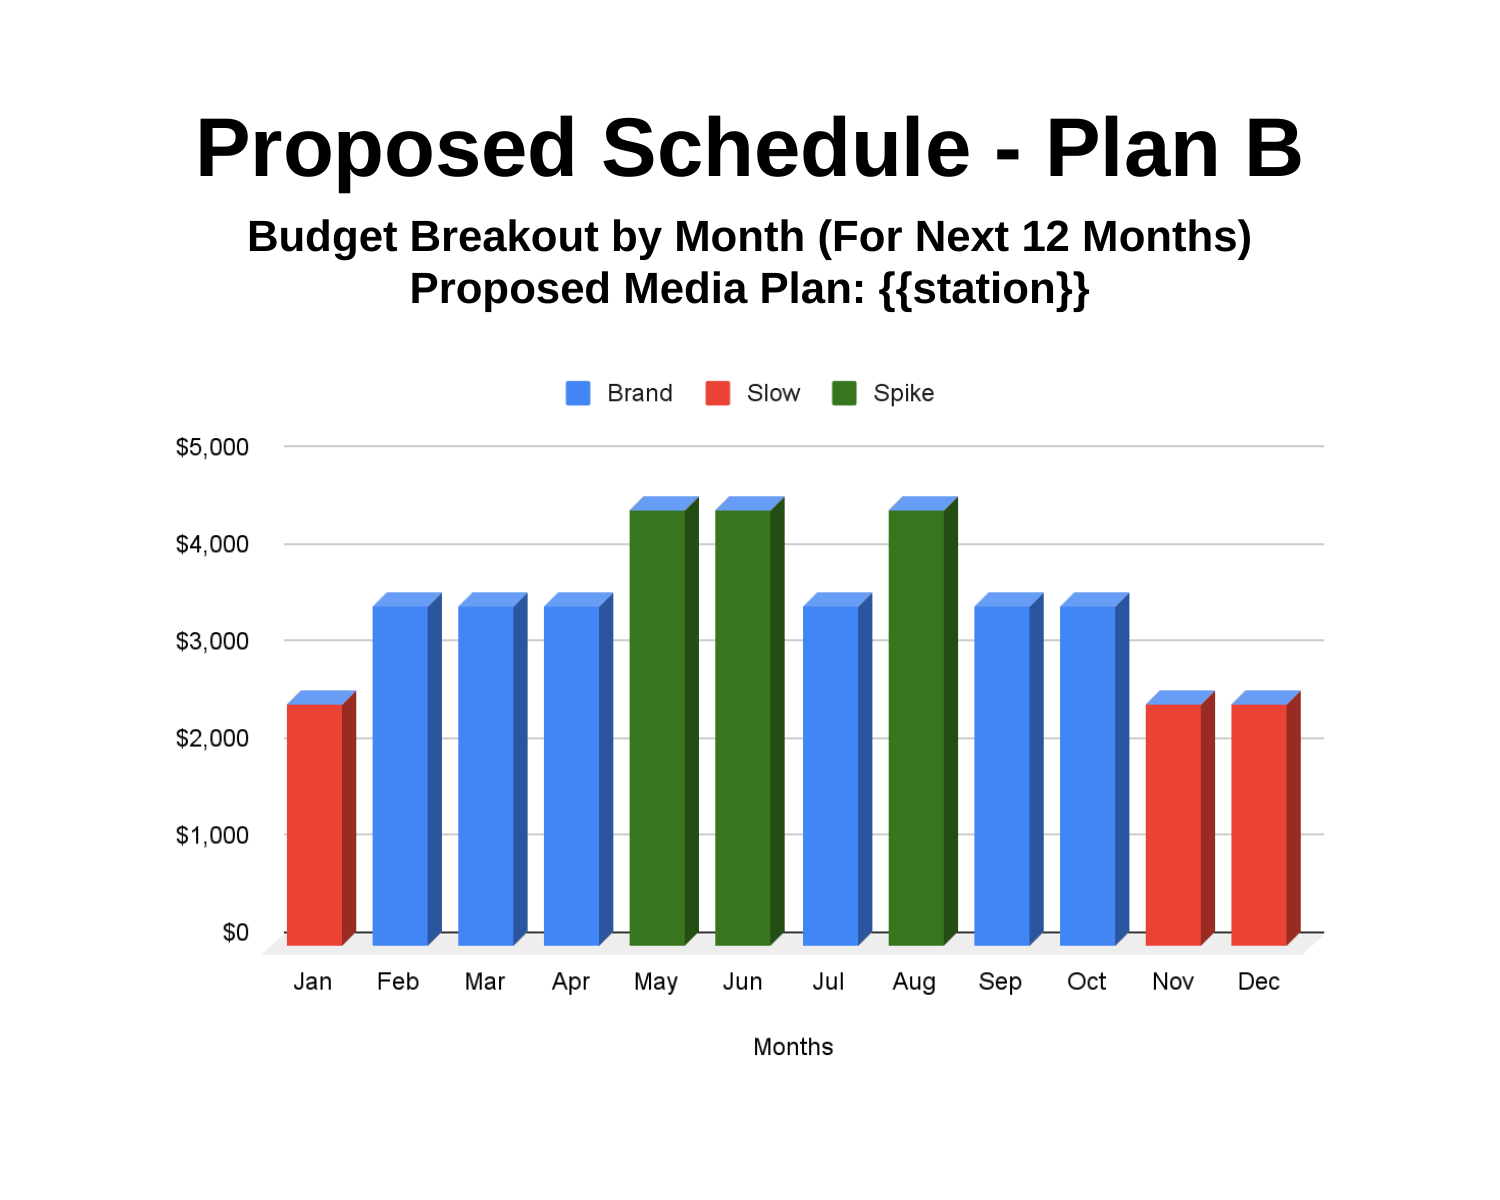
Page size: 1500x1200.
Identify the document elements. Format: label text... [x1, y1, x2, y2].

title Proposed Schedule - Plan B [113, 78, 1387, 192]
title Budget Breakout by Month (For Next 12 Months) Proposed Media Plan: {{station}} [113, 192, 1387, 298]
picture [138, 341, 1362, 1099]
